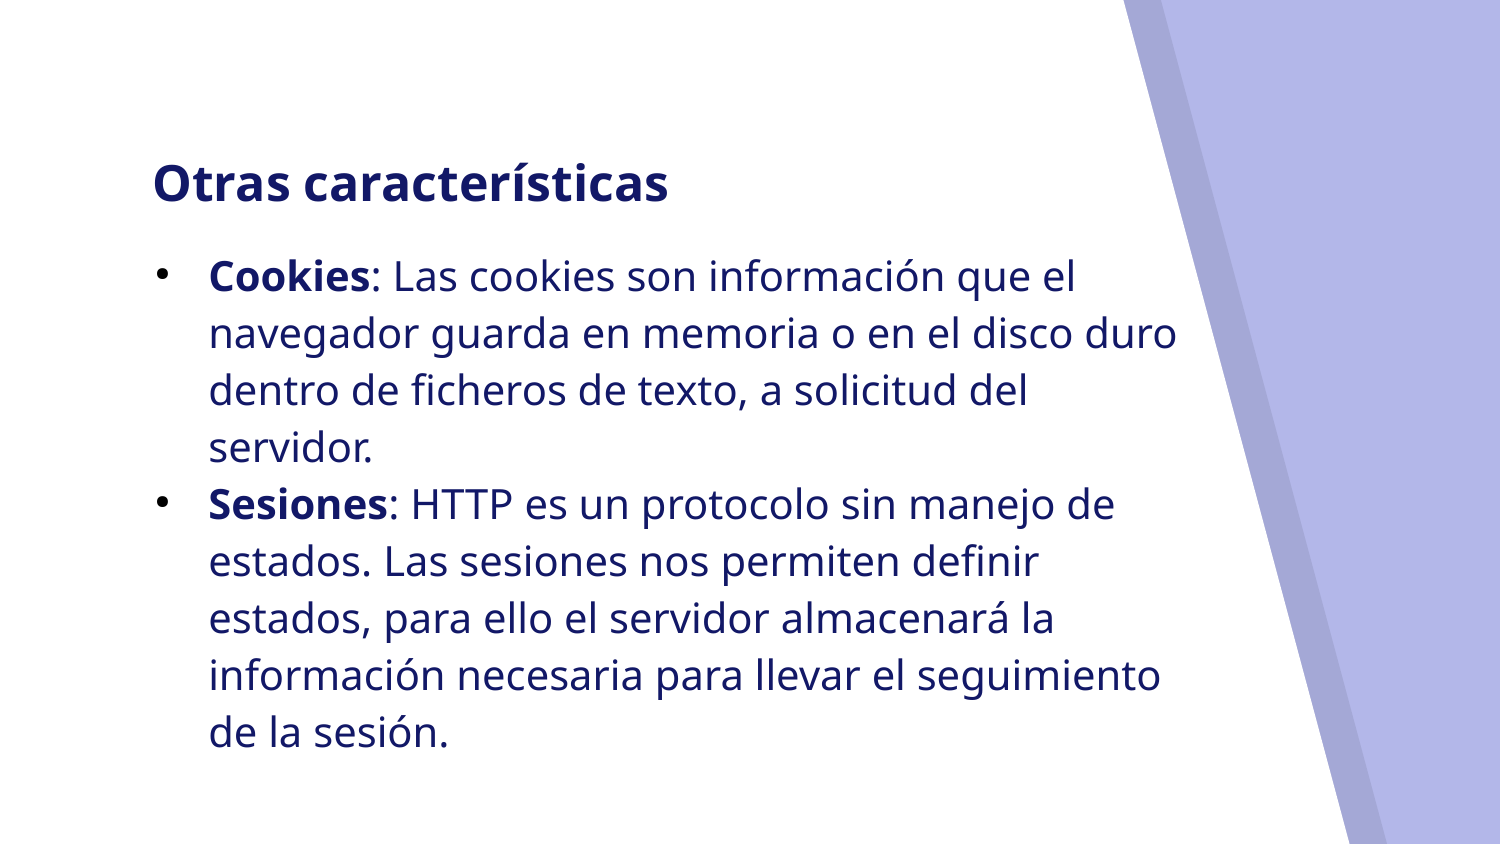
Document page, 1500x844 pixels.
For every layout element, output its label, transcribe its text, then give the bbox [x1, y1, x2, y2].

title Otras características [137, 146, 1011, 227]
list Cookies: Las cookies son información que el navegador guarda en memoria o en el disco duro dentro de ficheros de texto, a solicitud del servidor. Sesiones: HTTP es un protocolo sin manejo de estados. Las sesiones nos permiten definir estados, para ello el servidor almacenará la información necesaria para llevar el seguimiento de la sesión. [137, 246, 1182, 844]
